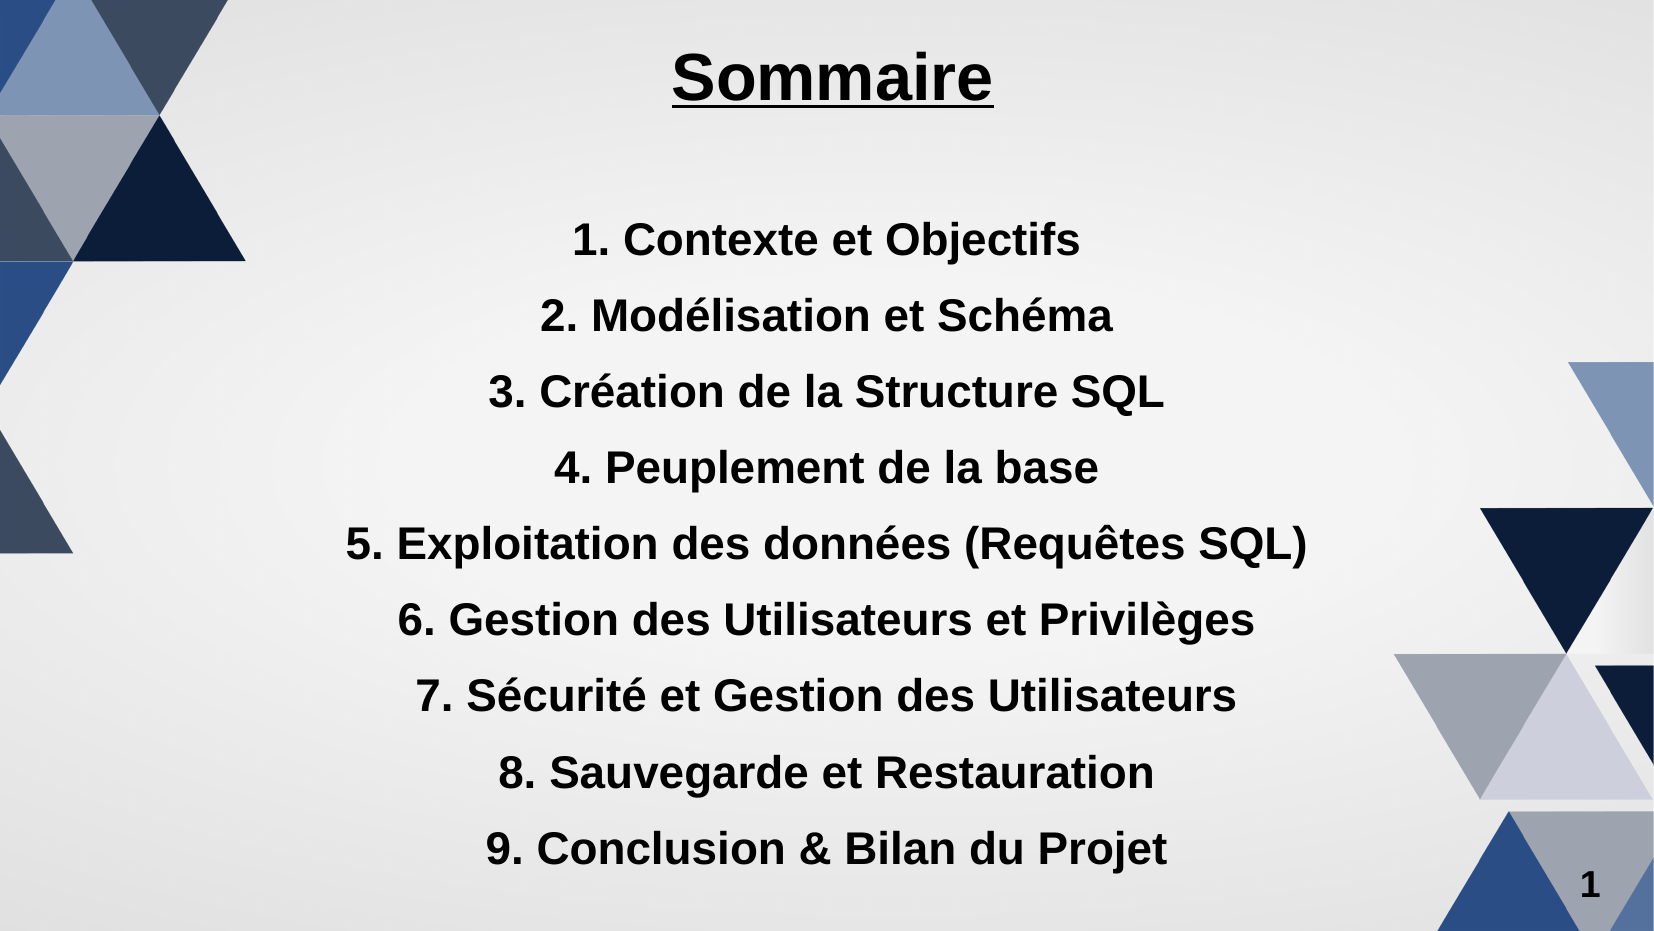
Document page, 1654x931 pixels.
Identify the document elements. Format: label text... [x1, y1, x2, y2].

text_box 1 [1564, 856, 1654, 931]
picture [0, 0, 1654, 931]
title Sommaire [88, 0, 1577, 156]
text_box 1. Contexte et Objectifs 2. Modélisation et Schéma 3. Création de la Structure SQL 4. Peuplement de la base 5. Exploitation des données (Requêtes SQL) 6. Gestion des Utilisateurs et Privilèges 7. Sécurité et Gestion des Utilisateurs 8. Sauvegarde et Restauration 9. Conclusion & Bilan du Projet [88, 206, 1565, 886]
